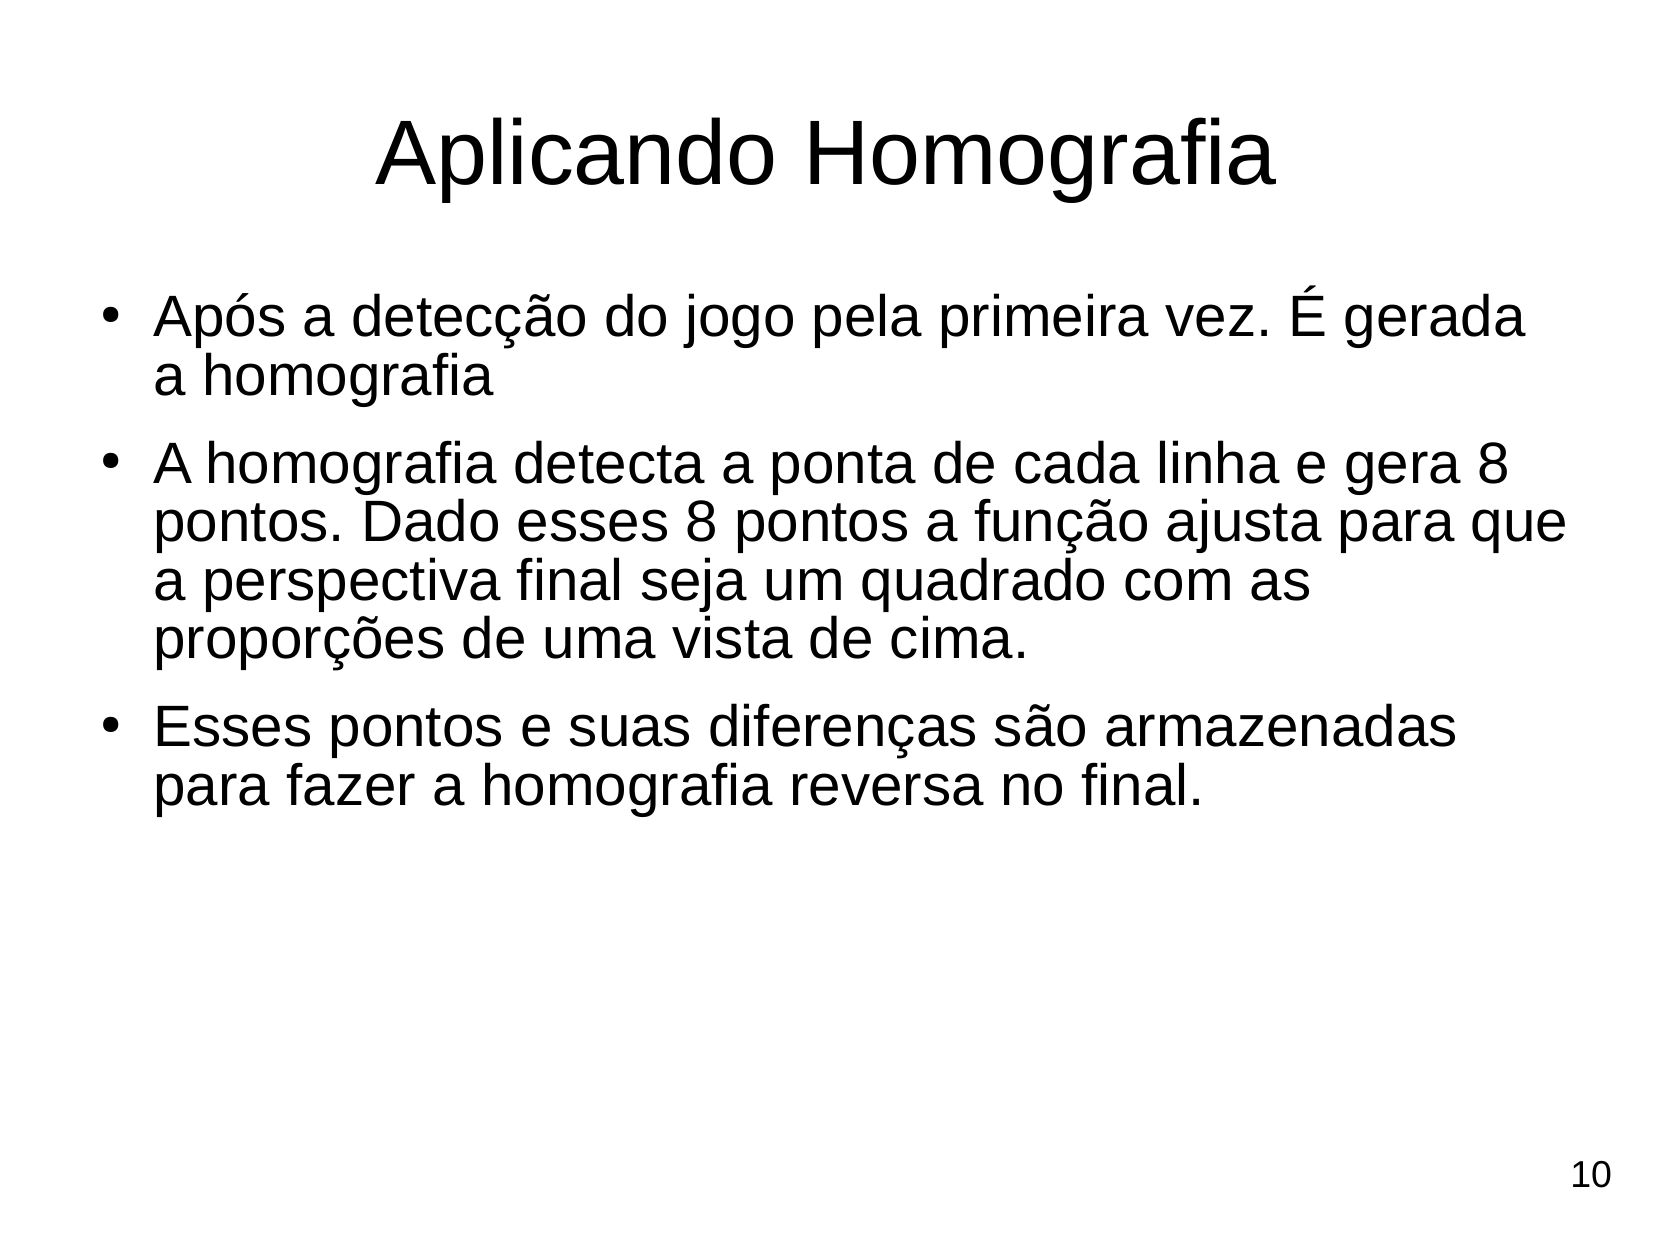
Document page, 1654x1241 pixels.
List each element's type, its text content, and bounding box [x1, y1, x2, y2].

text_box <número> [968, 1146, 1627, 1217]
title Aplicando Homografia [82, 49, 1571, 257]
list Após a detecção do jogo pela primeira vez. É gerada a homografia A homografia detecta a ponta de cada linha e gera 8 pontos. Dado esses 8 pontos a função ajusta para que a perspectiva final seja um quadrado com as proporções de uma vista de cima. Esses pontos e suas diferenças são armazenadas para fazer a homografia reversa no final. [82, 290, 1571, 1010]
